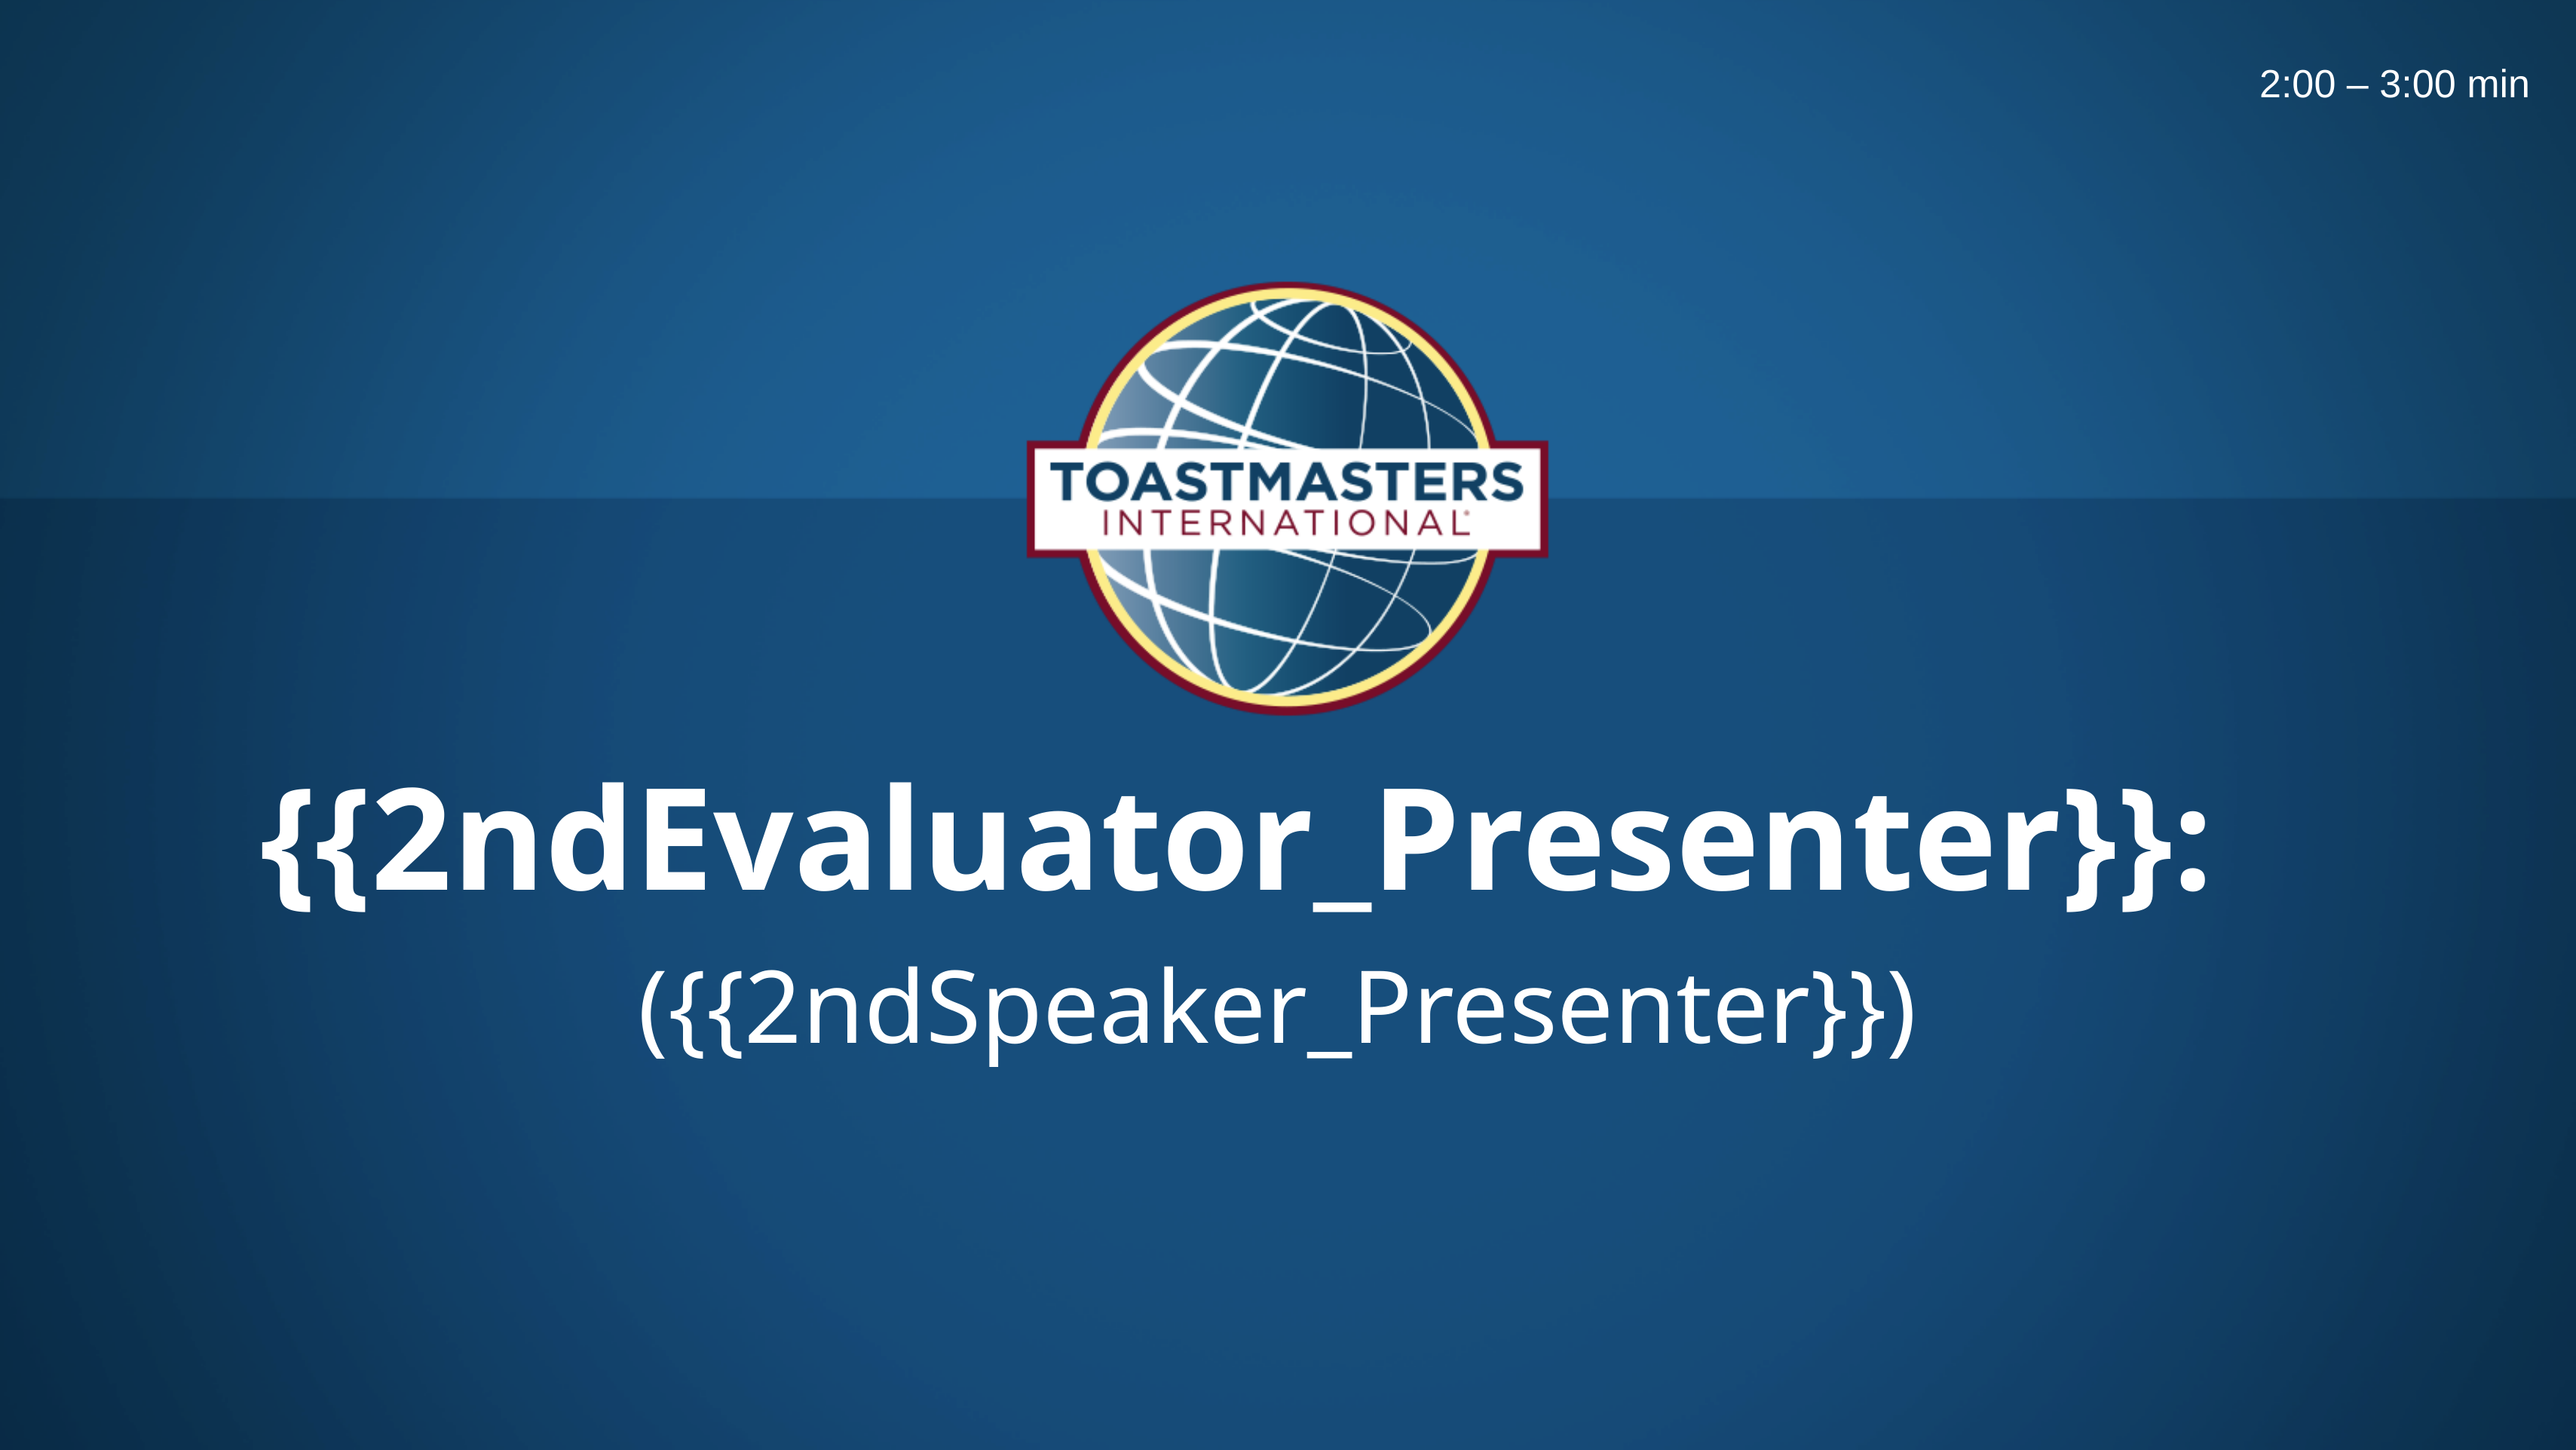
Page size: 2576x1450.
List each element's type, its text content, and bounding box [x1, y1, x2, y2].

text_box {{2ndEvaluator_Presenter}}: ({{2ndSpeaker_Presenter}}) [222, 756, 2289, 1238]
picture [0, 0, 2576, 1450]
text_box 2:00 – 3:00 min [2248, 56, 2576, 155]
